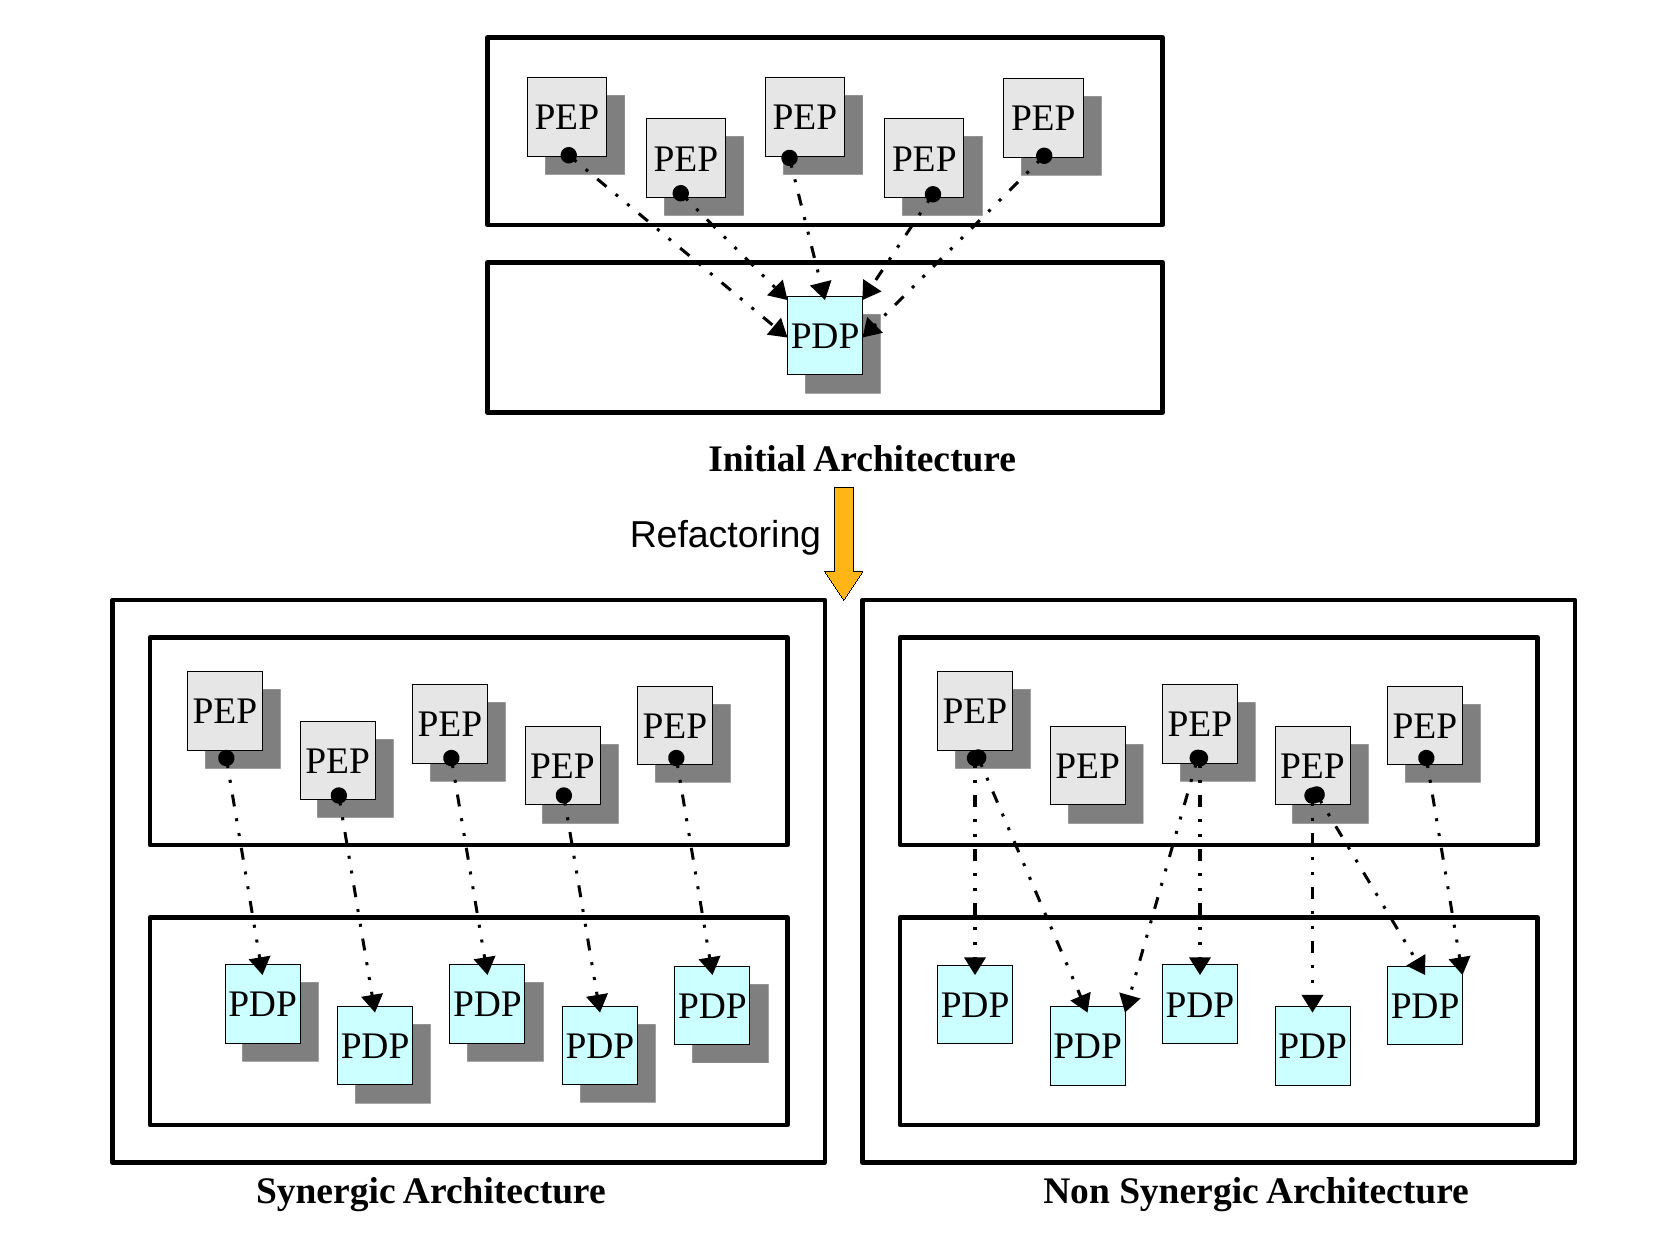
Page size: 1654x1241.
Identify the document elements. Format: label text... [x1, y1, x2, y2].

text_box [112, 599, 825, 1163]
text_box PEP [884, 118, 964, 198]
text_box PEP [527, 77, 607, 157]
text_box Synergic Architecture [225, 1163, 638, 1219]
text_box [824, 487, 863, 601]
text_box PEP [646, 118, 726, 198]
text_box PEP [1003, 78, 1084, 158]
text_box PEP [765, 77, 845, 157]
text_box Initial Architecture [675, 430, 1051, 488]
text_box [862, 599, 1575, 1163]
text_box PDP [787, 296, 863, 375]
text_box Non Synergic Architecture [1012, 1163, 1501, 1219]
text_box Refactoring [600, 505, 851, 563]
text_box [487, 262, 1163, 413]
text_box [487, 37, 1163, 225]
